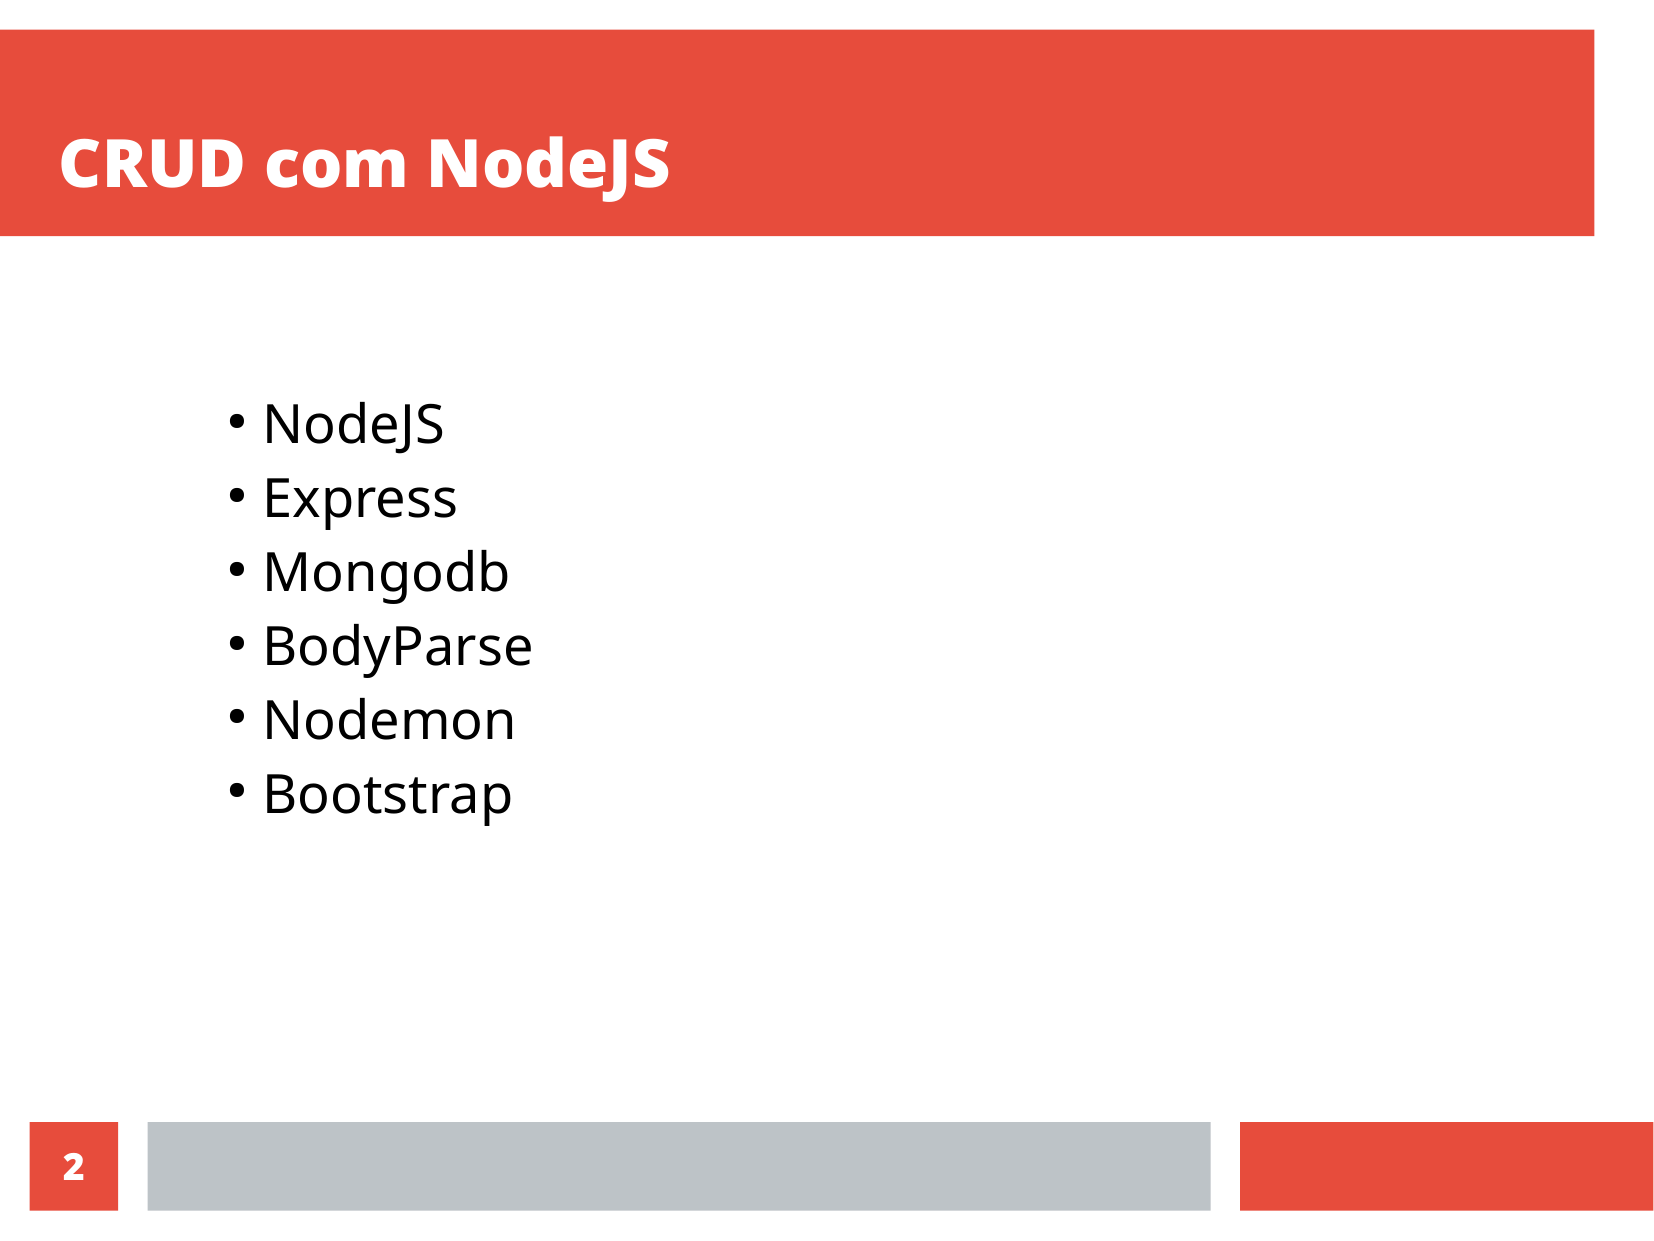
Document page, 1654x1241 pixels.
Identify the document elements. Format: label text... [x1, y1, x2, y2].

title CRUD com NodeJS [59, 59, 1595, 207]
text_box NodeJS Express Mongodb BodyParse Nodemon Bootstrap [212, 377, 544, 1004]
